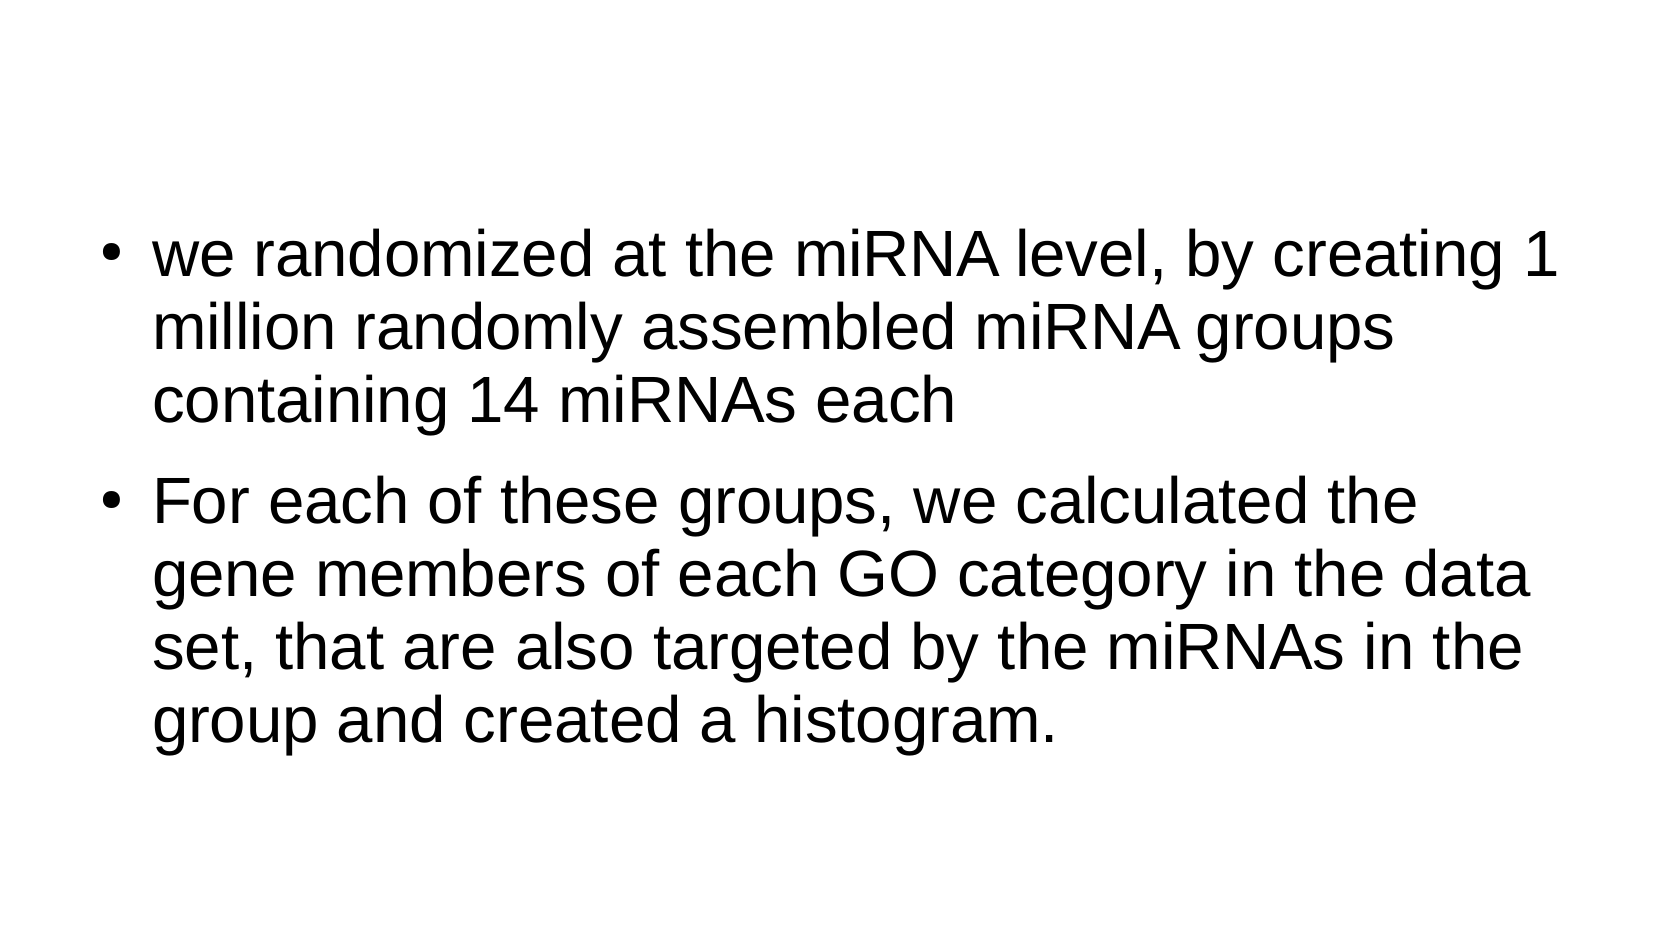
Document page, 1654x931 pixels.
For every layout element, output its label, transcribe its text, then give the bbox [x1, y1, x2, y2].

list we randomized at the miRNA level, by creating 1 million randomly assembled miRNA groups containing 14 miRNAs each For each of these groups, we calculated the gene members of each GO category in the data set, that are also targeted by the miRNAs in the group and created a histogram. [82, 217, 1571, 758]
